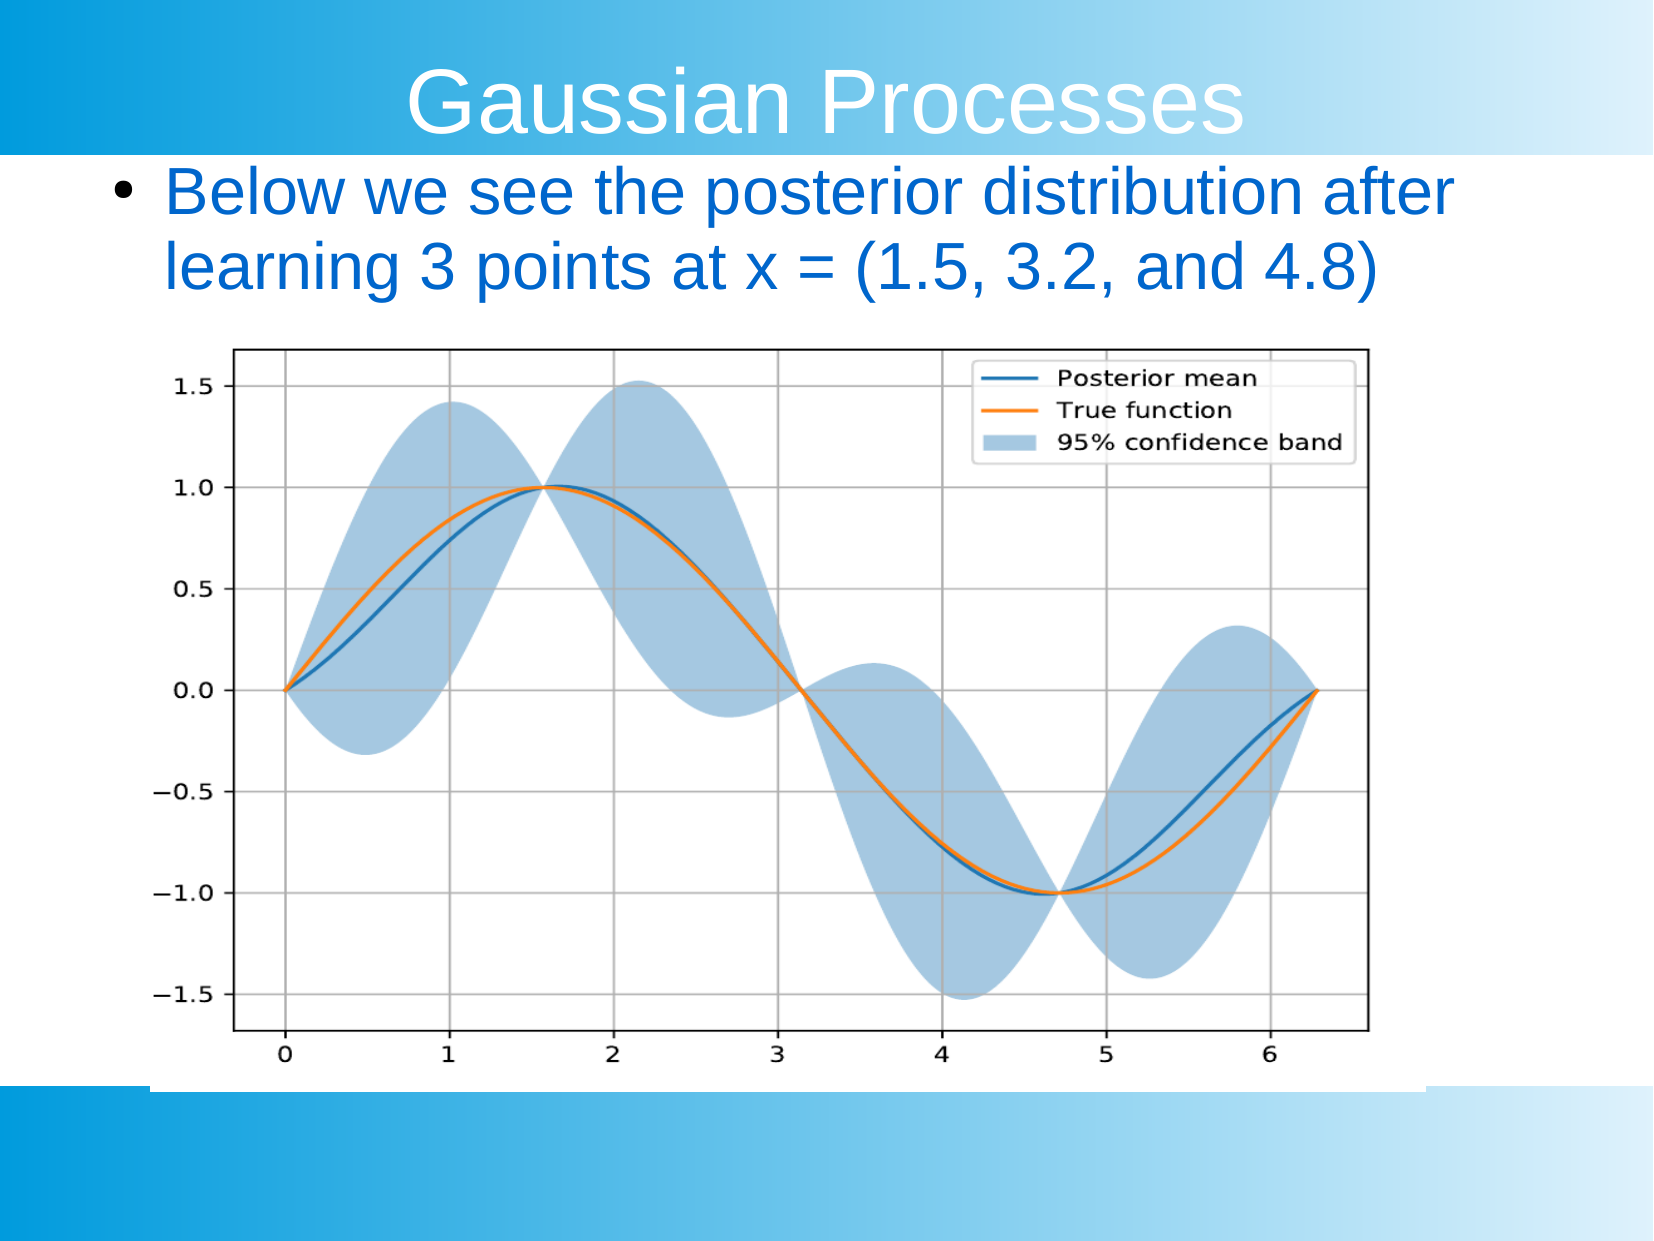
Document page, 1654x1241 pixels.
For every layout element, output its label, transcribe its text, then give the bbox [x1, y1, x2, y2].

picture [150, 329, 1426, 1092]
list Below we see the posterior distribution after learning 3 points at x = (1.5, 3.2, and 4.8) [94, 154, 1583, 1010]
title Gaussian Processes [82, 49, 1571, 155]
